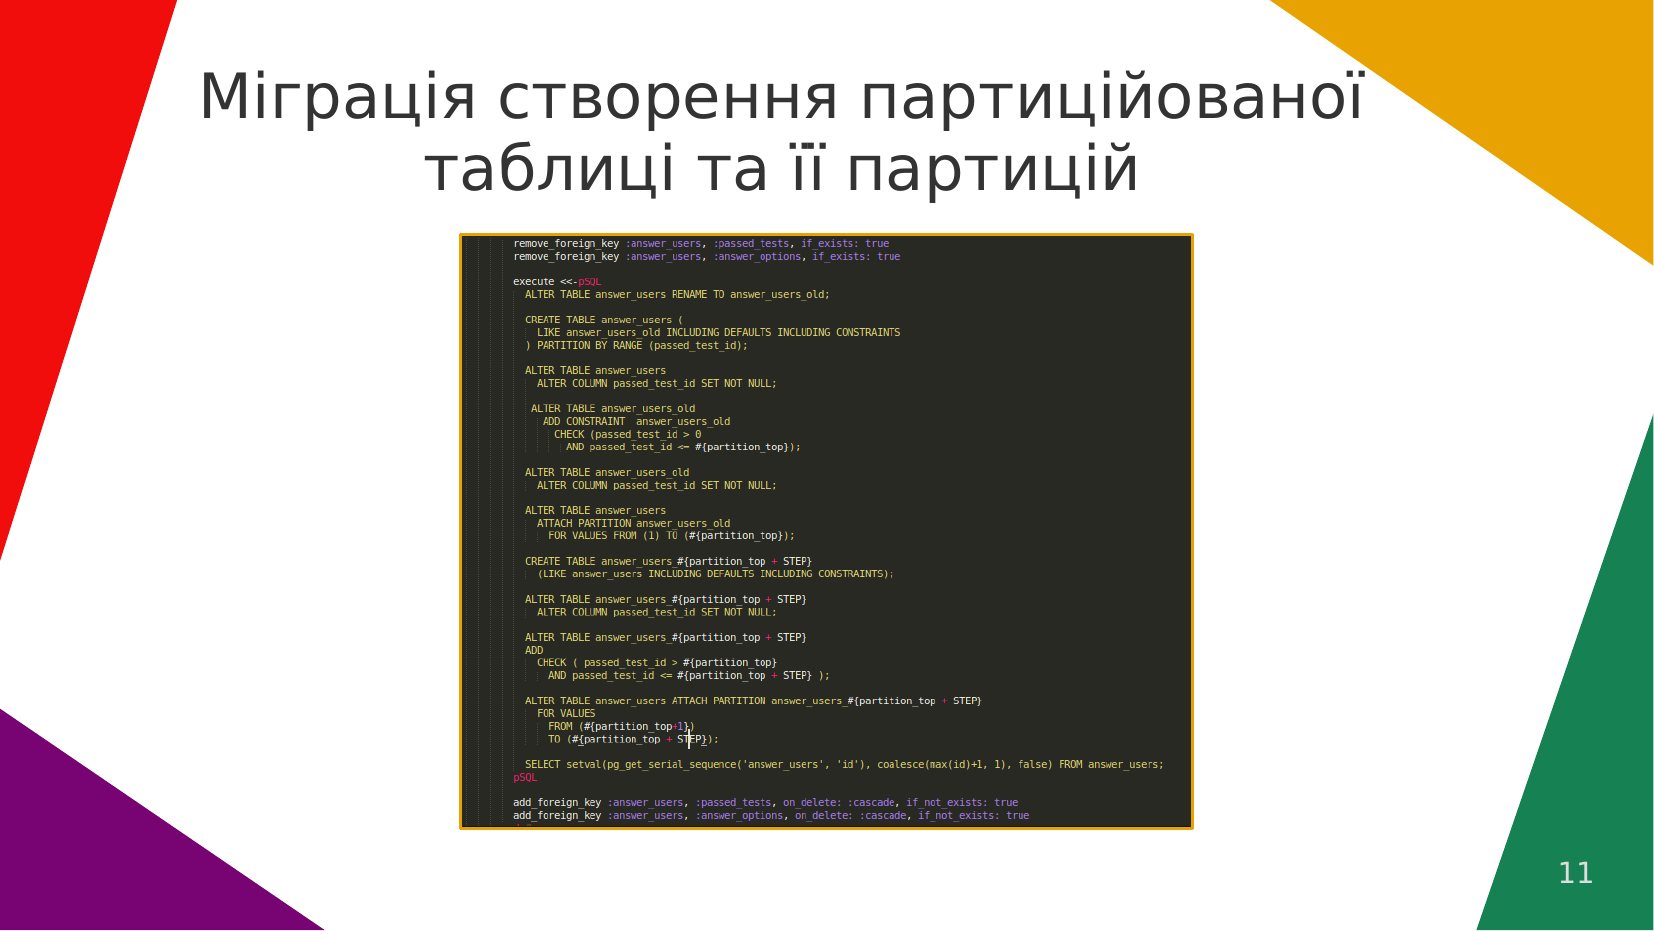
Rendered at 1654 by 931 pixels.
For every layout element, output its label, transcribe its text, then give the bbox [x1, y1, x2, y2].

title Міграція створення партиційованої таблиці та її партицій [118, 59, 1447, 207]
picture [462, 236, 1192, 827]
